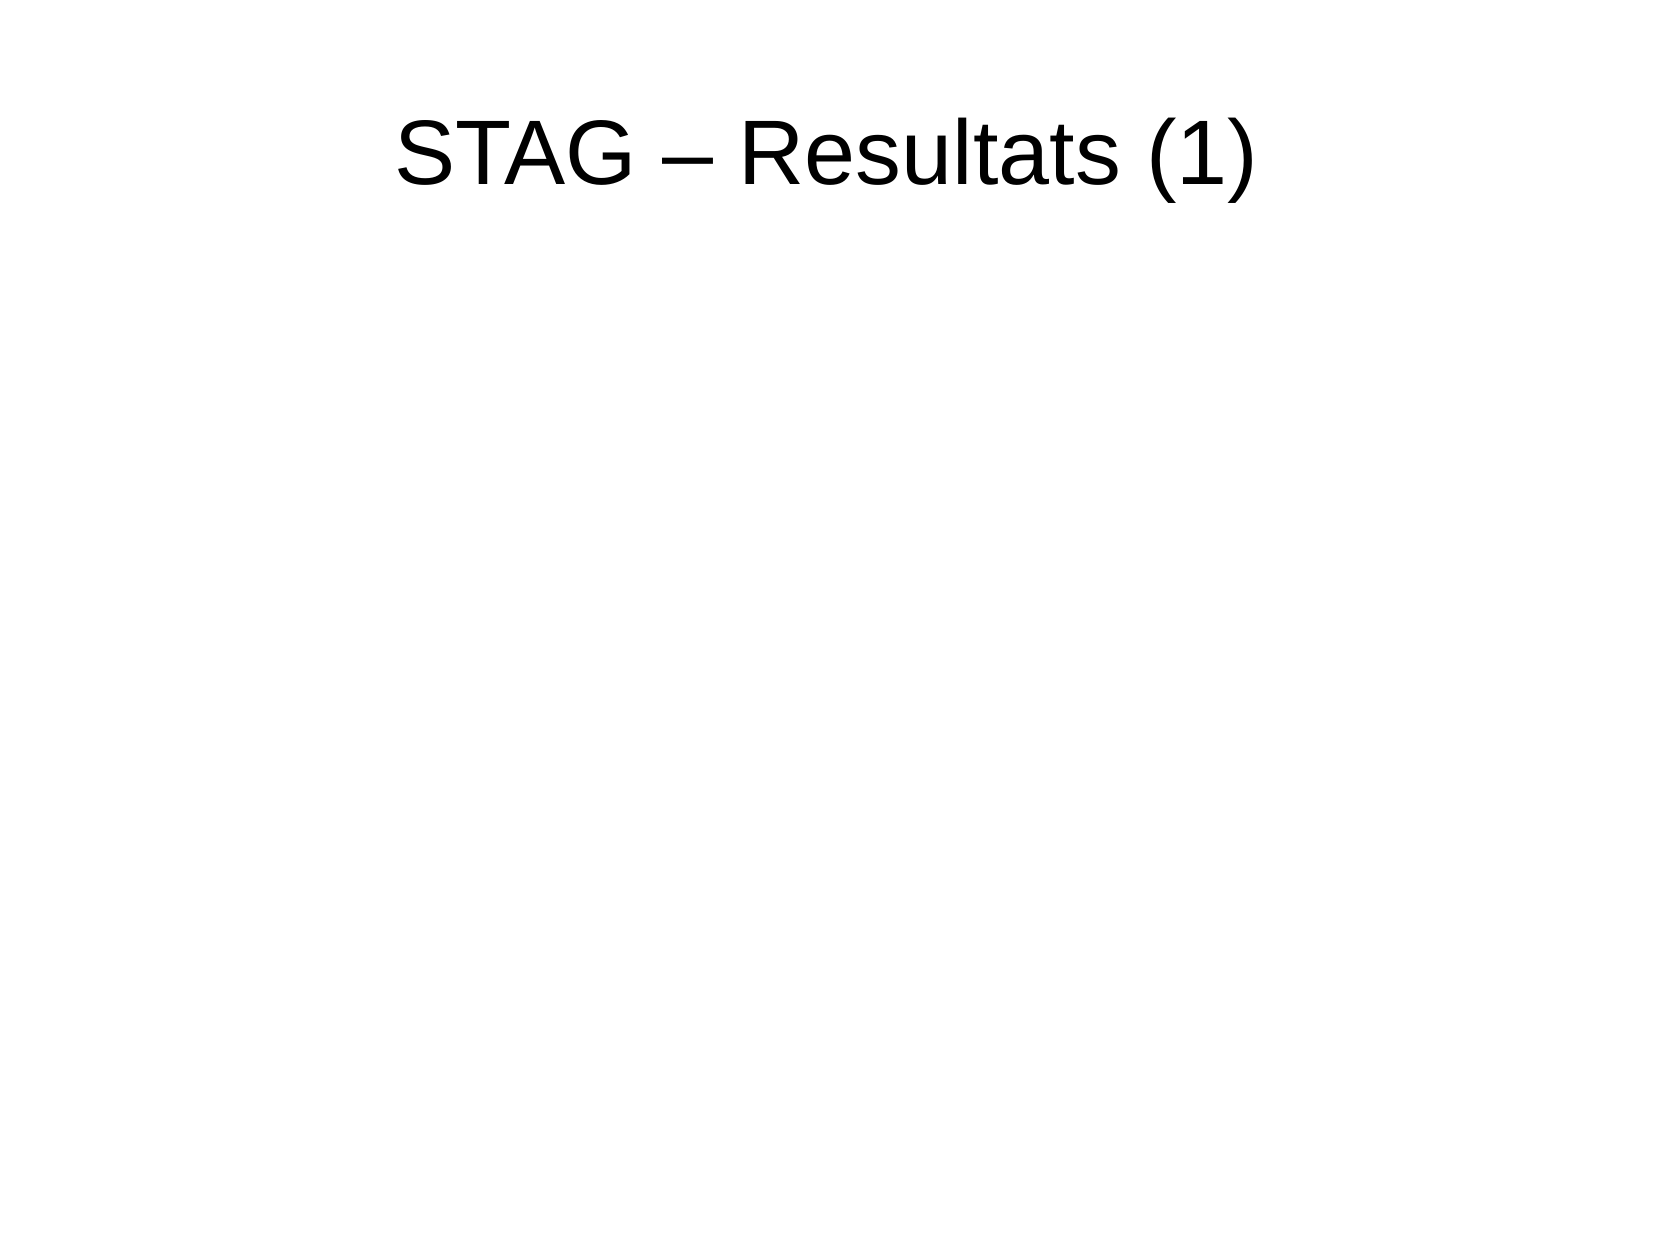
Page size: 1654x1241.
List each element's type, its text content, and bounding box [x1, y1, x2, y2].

title STAG – Resultats (1) [82, 49, 1571, 257]
